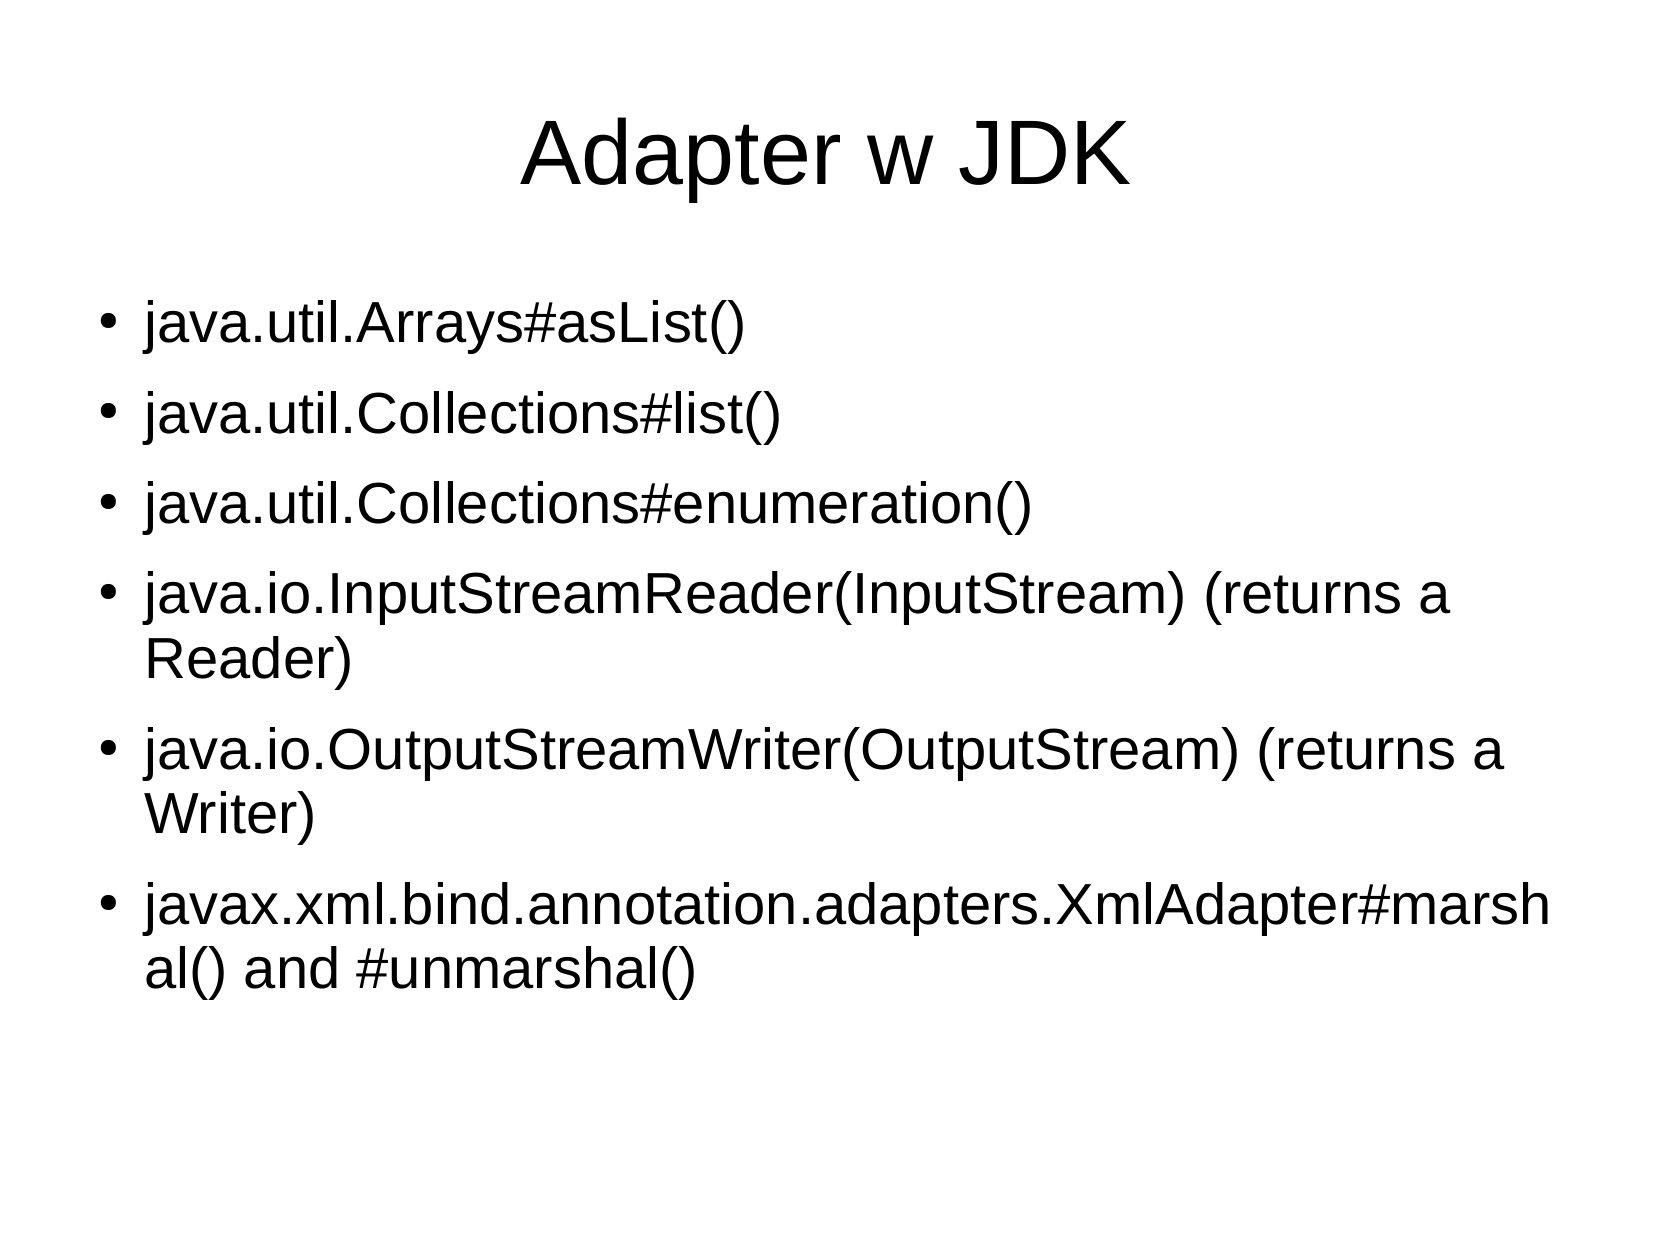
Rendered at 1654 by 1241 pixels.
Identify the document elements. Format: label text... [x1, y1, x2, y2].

list java.util.Arrays#asList() java.util.Collections#list() java.util.Collections#enumeration() java.io.InputStreamReader(InputStream) (returns a Reader) java.io.OutputStreamWriter(OutputStream) (returns a Writer) javax.xml.bind.annotation.adapters.XmlAdapter#marshal() and #unmarshal() [82, 290, 1571, 1010]
title Adapter w JDK [82, 49, 1571, 257]
